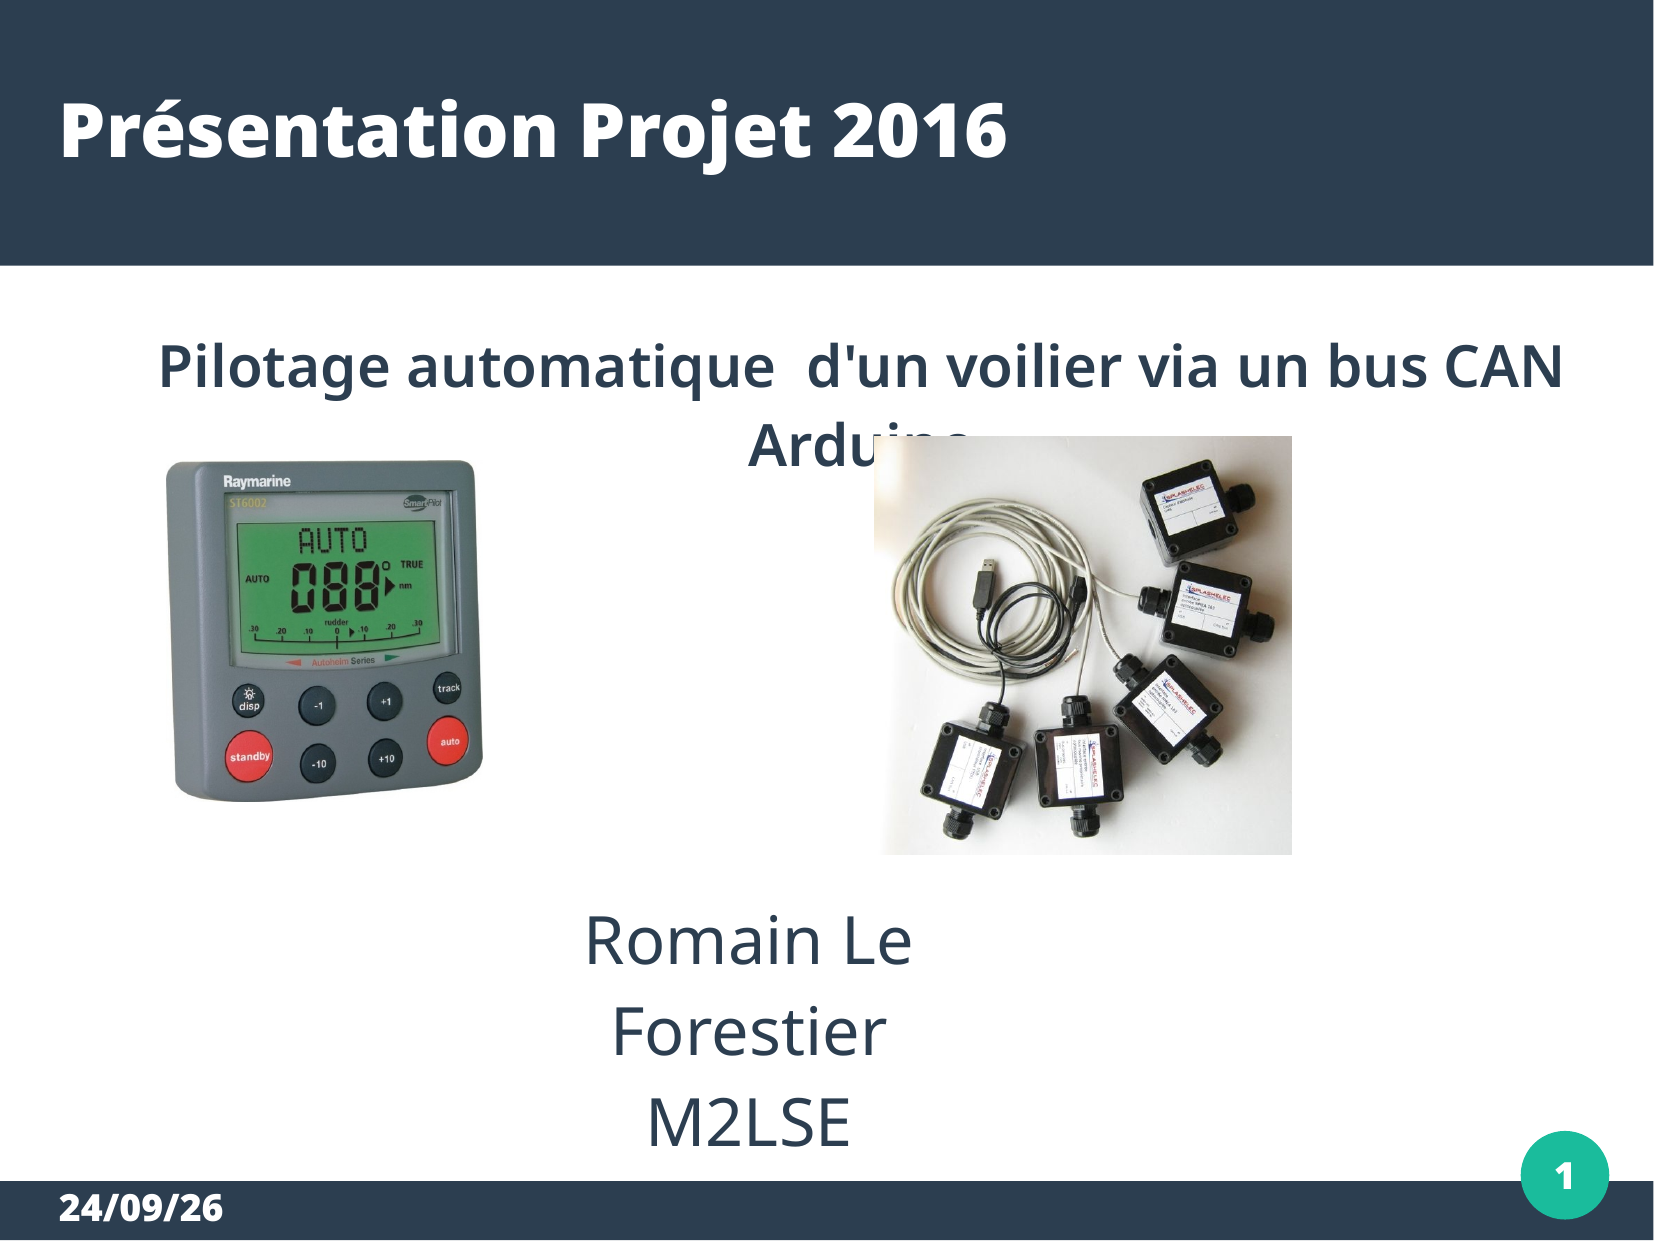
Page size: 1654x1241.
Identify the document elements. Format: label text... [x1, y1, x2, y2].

picture [153, 460, 495, 802]
picture [874, 436, 1292, 855]
text_box Romain Le Forestier M2LSE [447, 885, 1052, 1075]
title Présentation Projet 2016 [59, 49, 1595, 207]
list Pilotage automatique d'un voilier via un bus CAN Arduino [59, 324, 1595, 1152]
